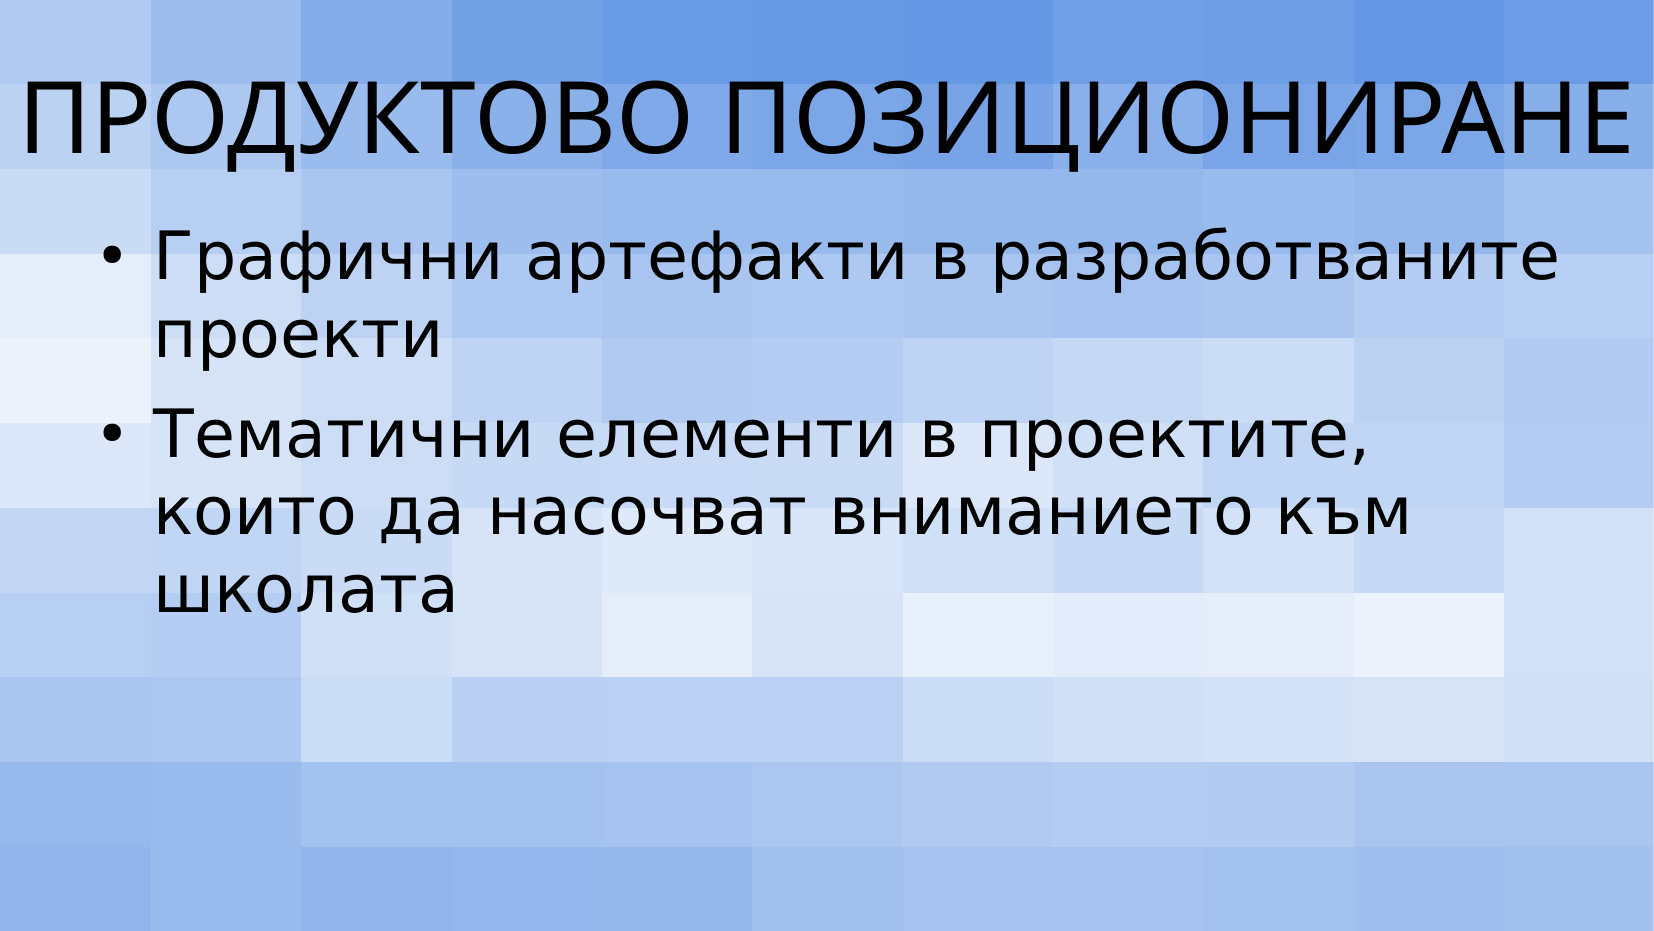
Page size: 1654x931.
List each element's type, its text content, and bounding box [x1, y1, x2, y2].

picture [0, 0, 1654, 931]
list Графични артефакти в разработваните проекти Тематични елементи в проектите, които да насочват вниманието към школата [82, 217, 1571, 758]
title ПРОДУКТОВО ПОЗИЦИОНИРАНЕ [1, 2, 1652, 227]
